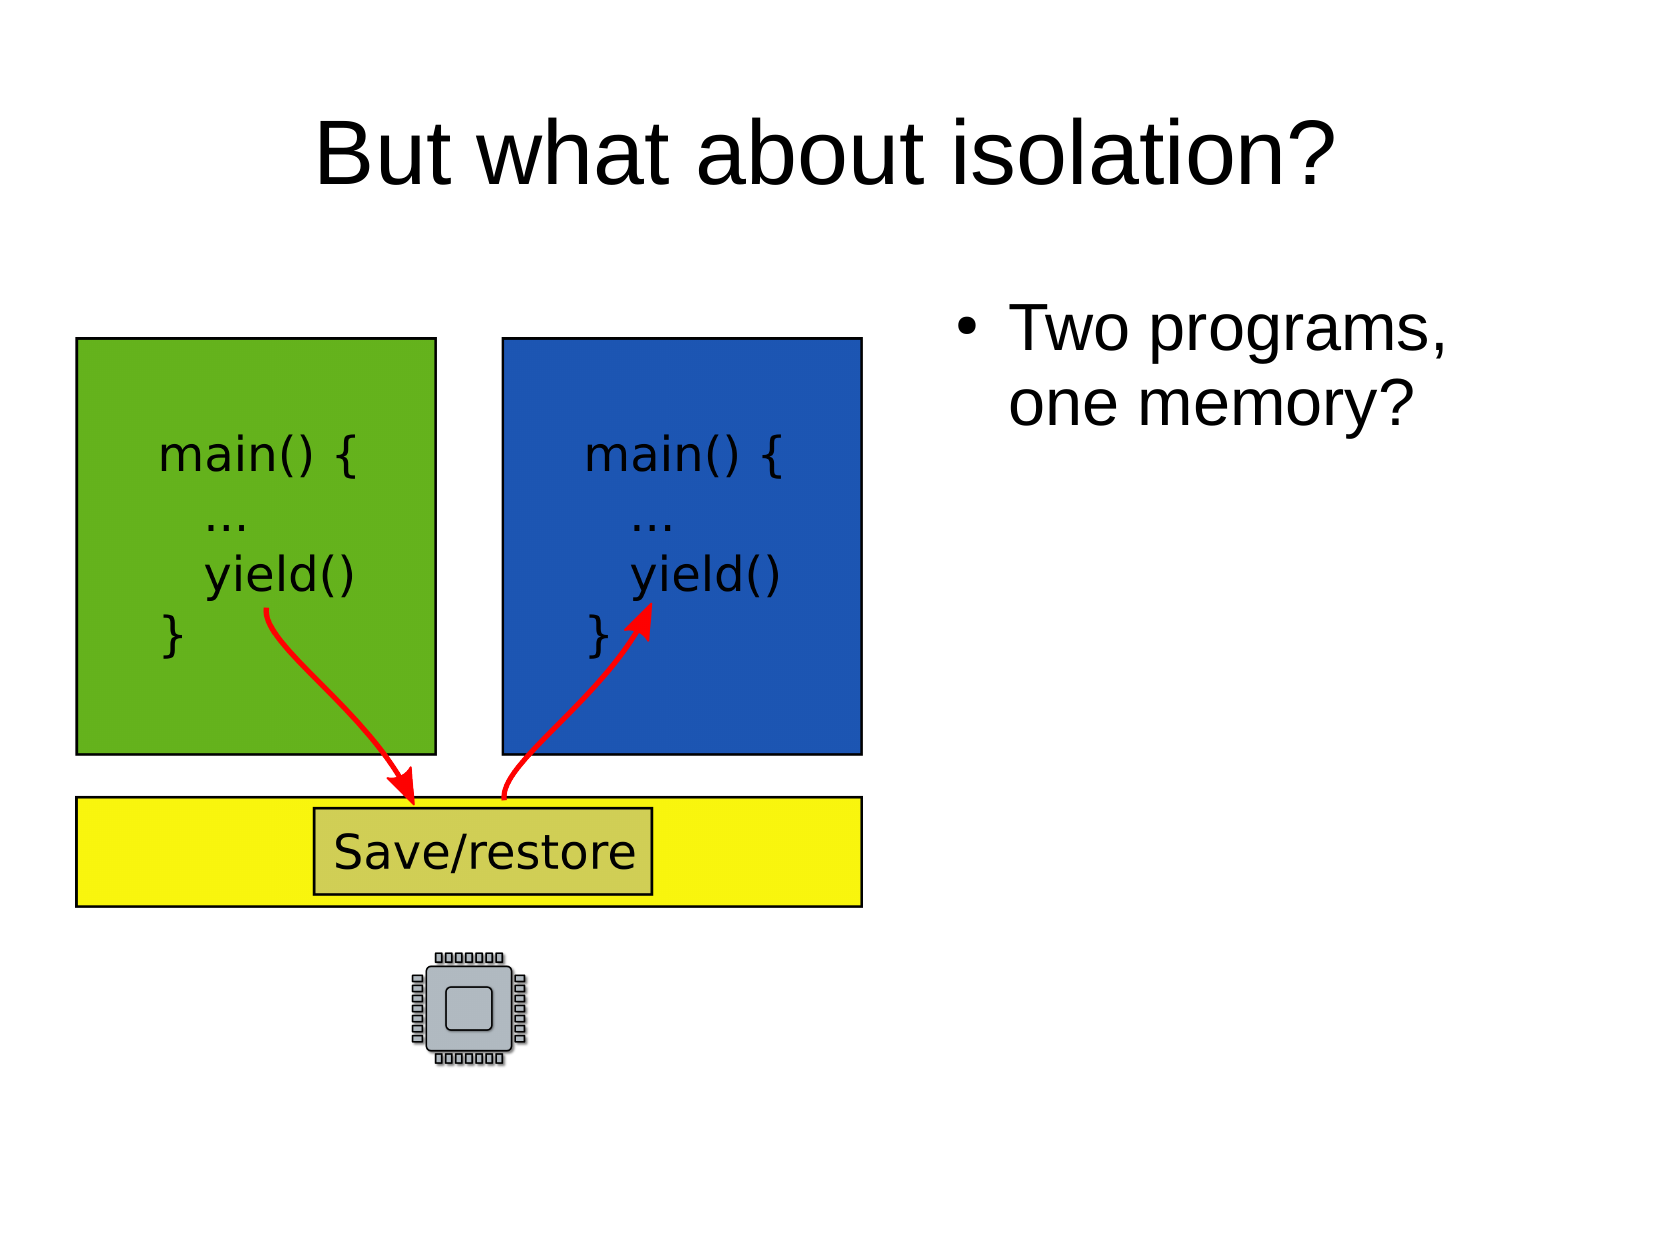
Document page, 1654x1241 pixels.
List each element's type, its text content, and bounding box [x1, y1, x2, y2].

list Two programs, one memory? [937, 290, 1571, 1010]
picture [75, 337, 863, 1077]
title But what about isolation? [82, 49, 1571, 257]
